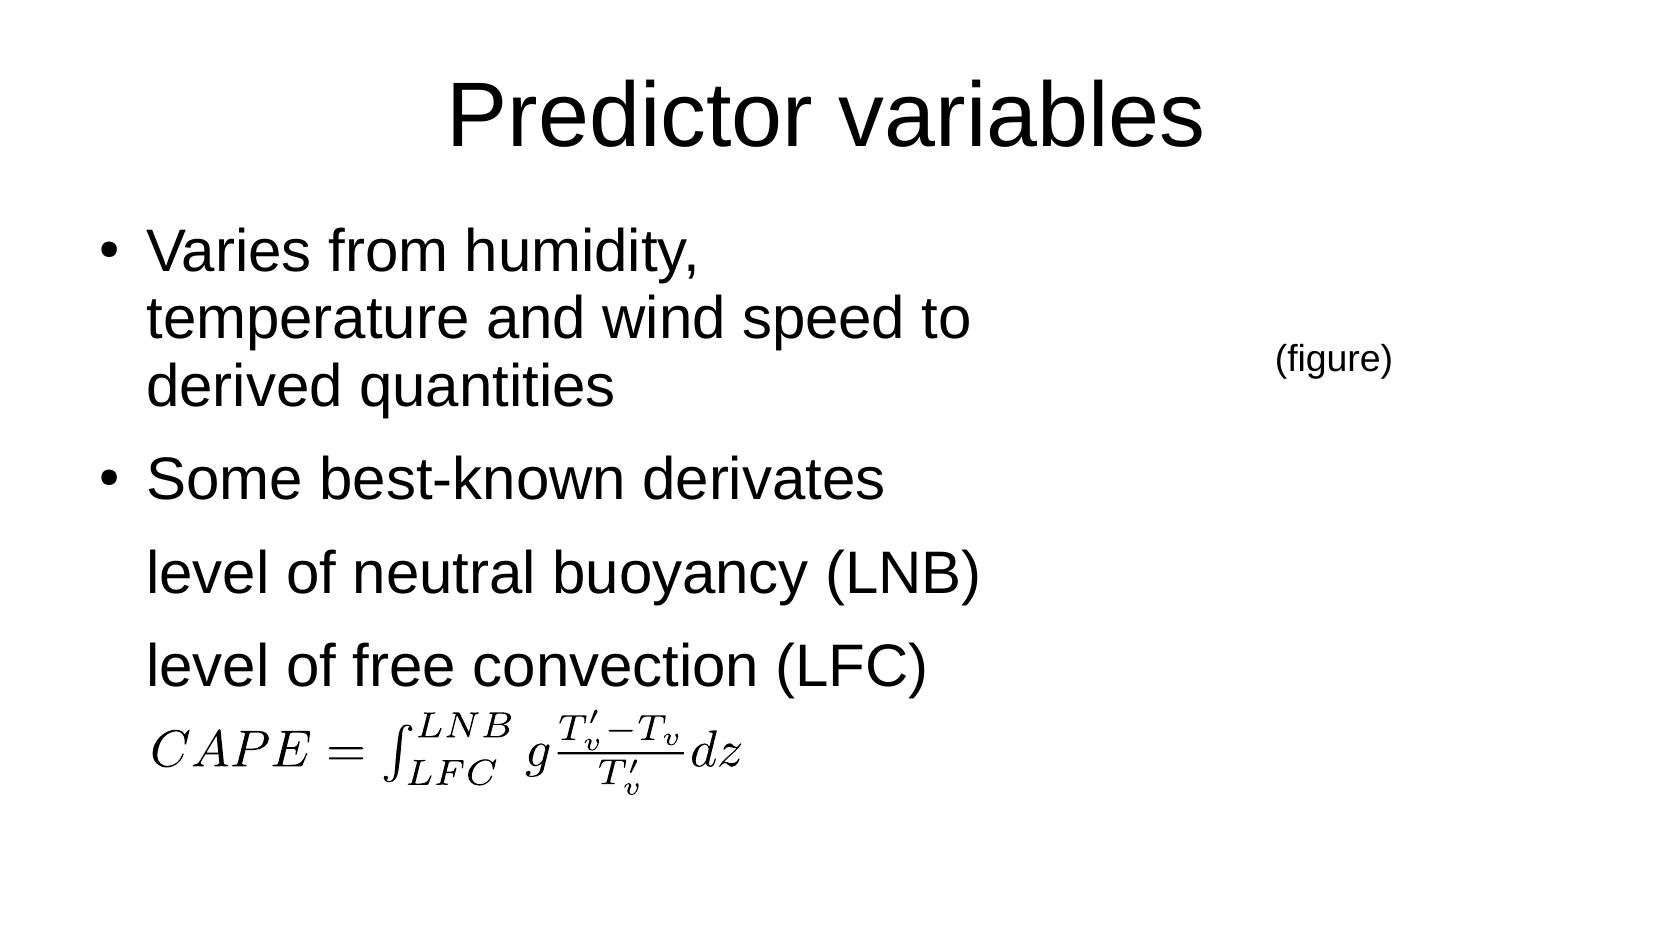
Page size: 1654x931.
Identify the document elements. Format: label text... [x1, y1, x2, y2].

text_box (figure) [1260, 330, 1409, 387]
text_box [150, 709, 744, 796]
title Predictor variables [82, 37, 1571, 193]
list Varies from humidity, temperature and wind speed to derived quantities Some best-known derivates level of neutral buoyancy (LNB) level of free convection (LFC) [82, 217, 1021, 706]
